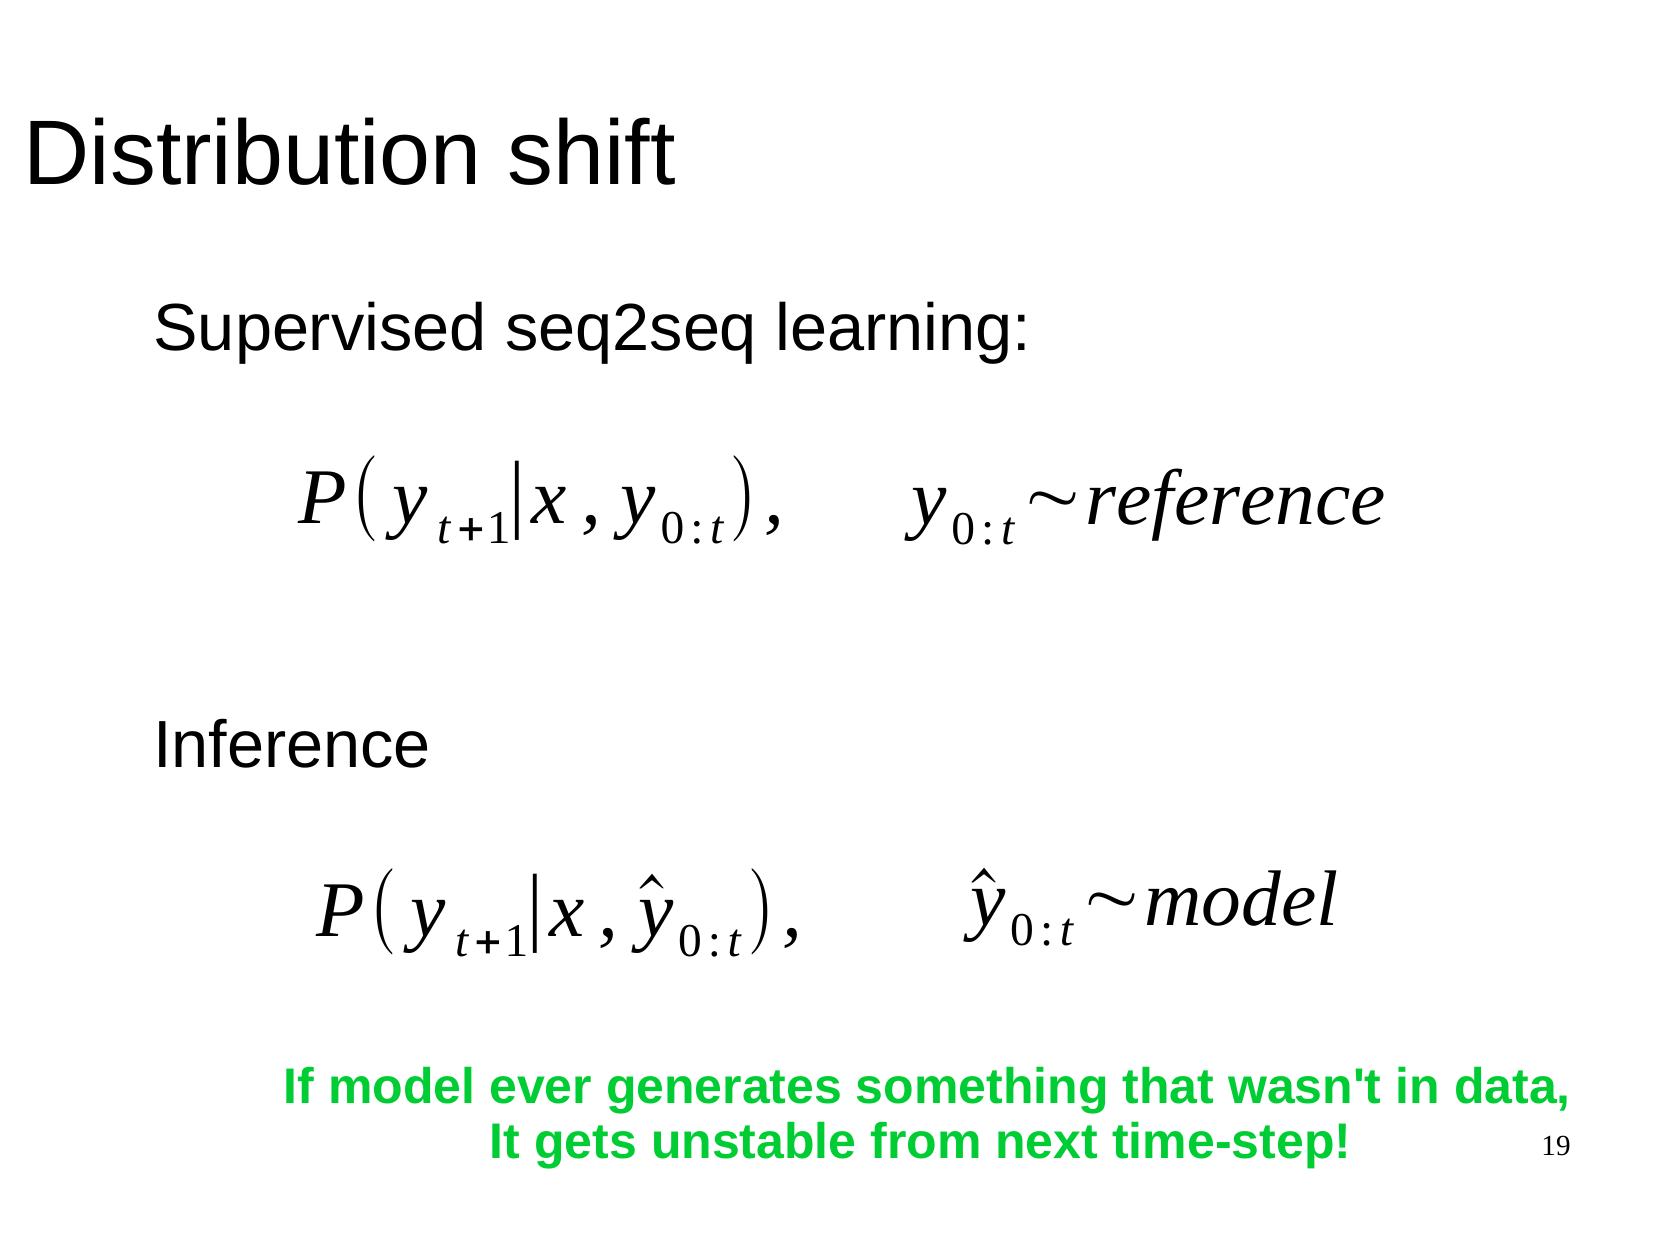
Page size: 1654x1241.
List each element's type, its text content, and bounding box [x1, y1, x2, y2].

chart [940, 857, 1361, 958]
chart [881, 455, 1401, 556]
text_box If model ever generates something that wasn't in data, It gets unstable from next time-step! [269, 1050, 1587, 1178]
chart [273, 449, 802, 552]
list Supervised seq2seq learning: Inference [82, 290, 1571, 1010]
chart [291, 862, 820, 965]
title Distribution shift [23, 49, 1512, 257]
